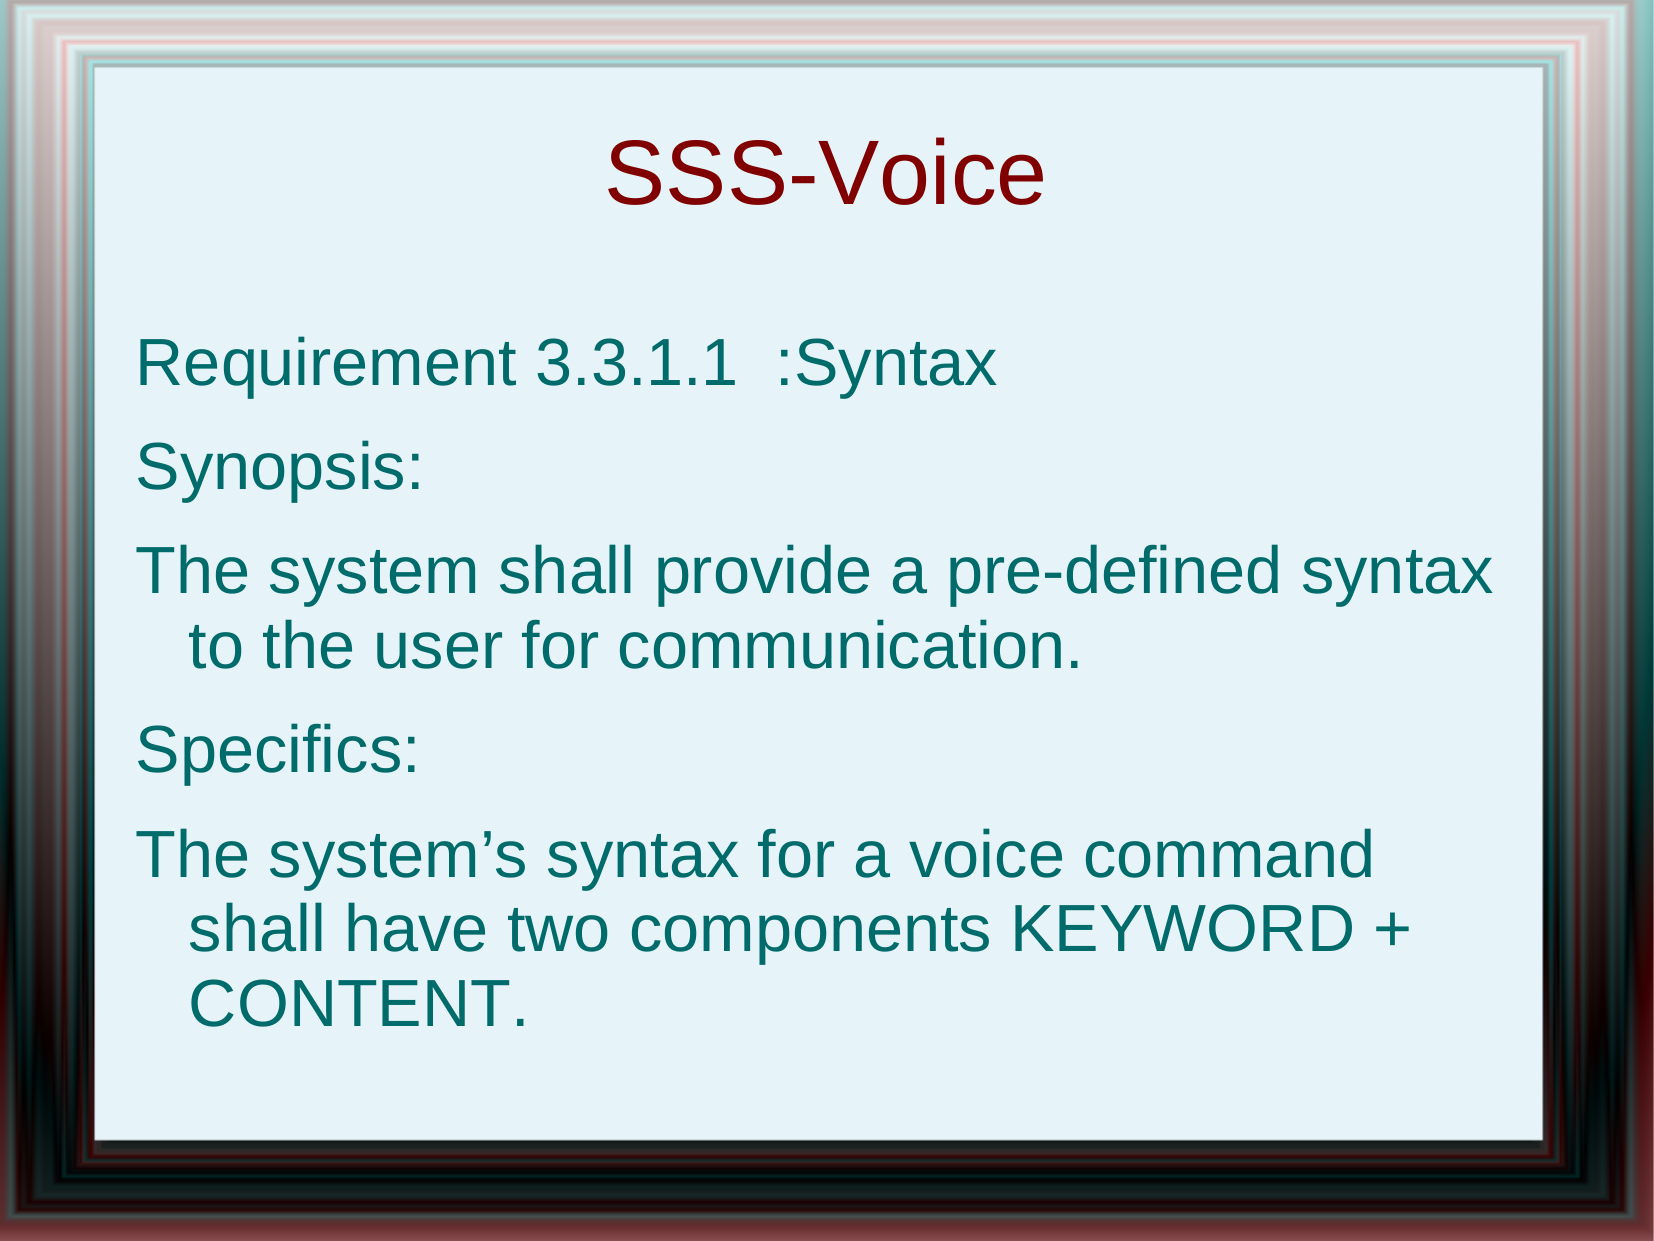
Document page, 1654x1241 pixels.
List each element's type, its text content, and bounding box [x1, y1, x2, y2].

picture [0, 0, 1654, 1241]
list Requirement 3.3.1.1 :Syntax Synopsis: The system shall provide a pre-defined syntax to the user for communication. Specifics: The system’s syntax for a voice command shall have two components KEYWORD + CONTENT. [118, 324, 1506, 1042]
title SSS-Voice [118, 88, 1536, 257]
